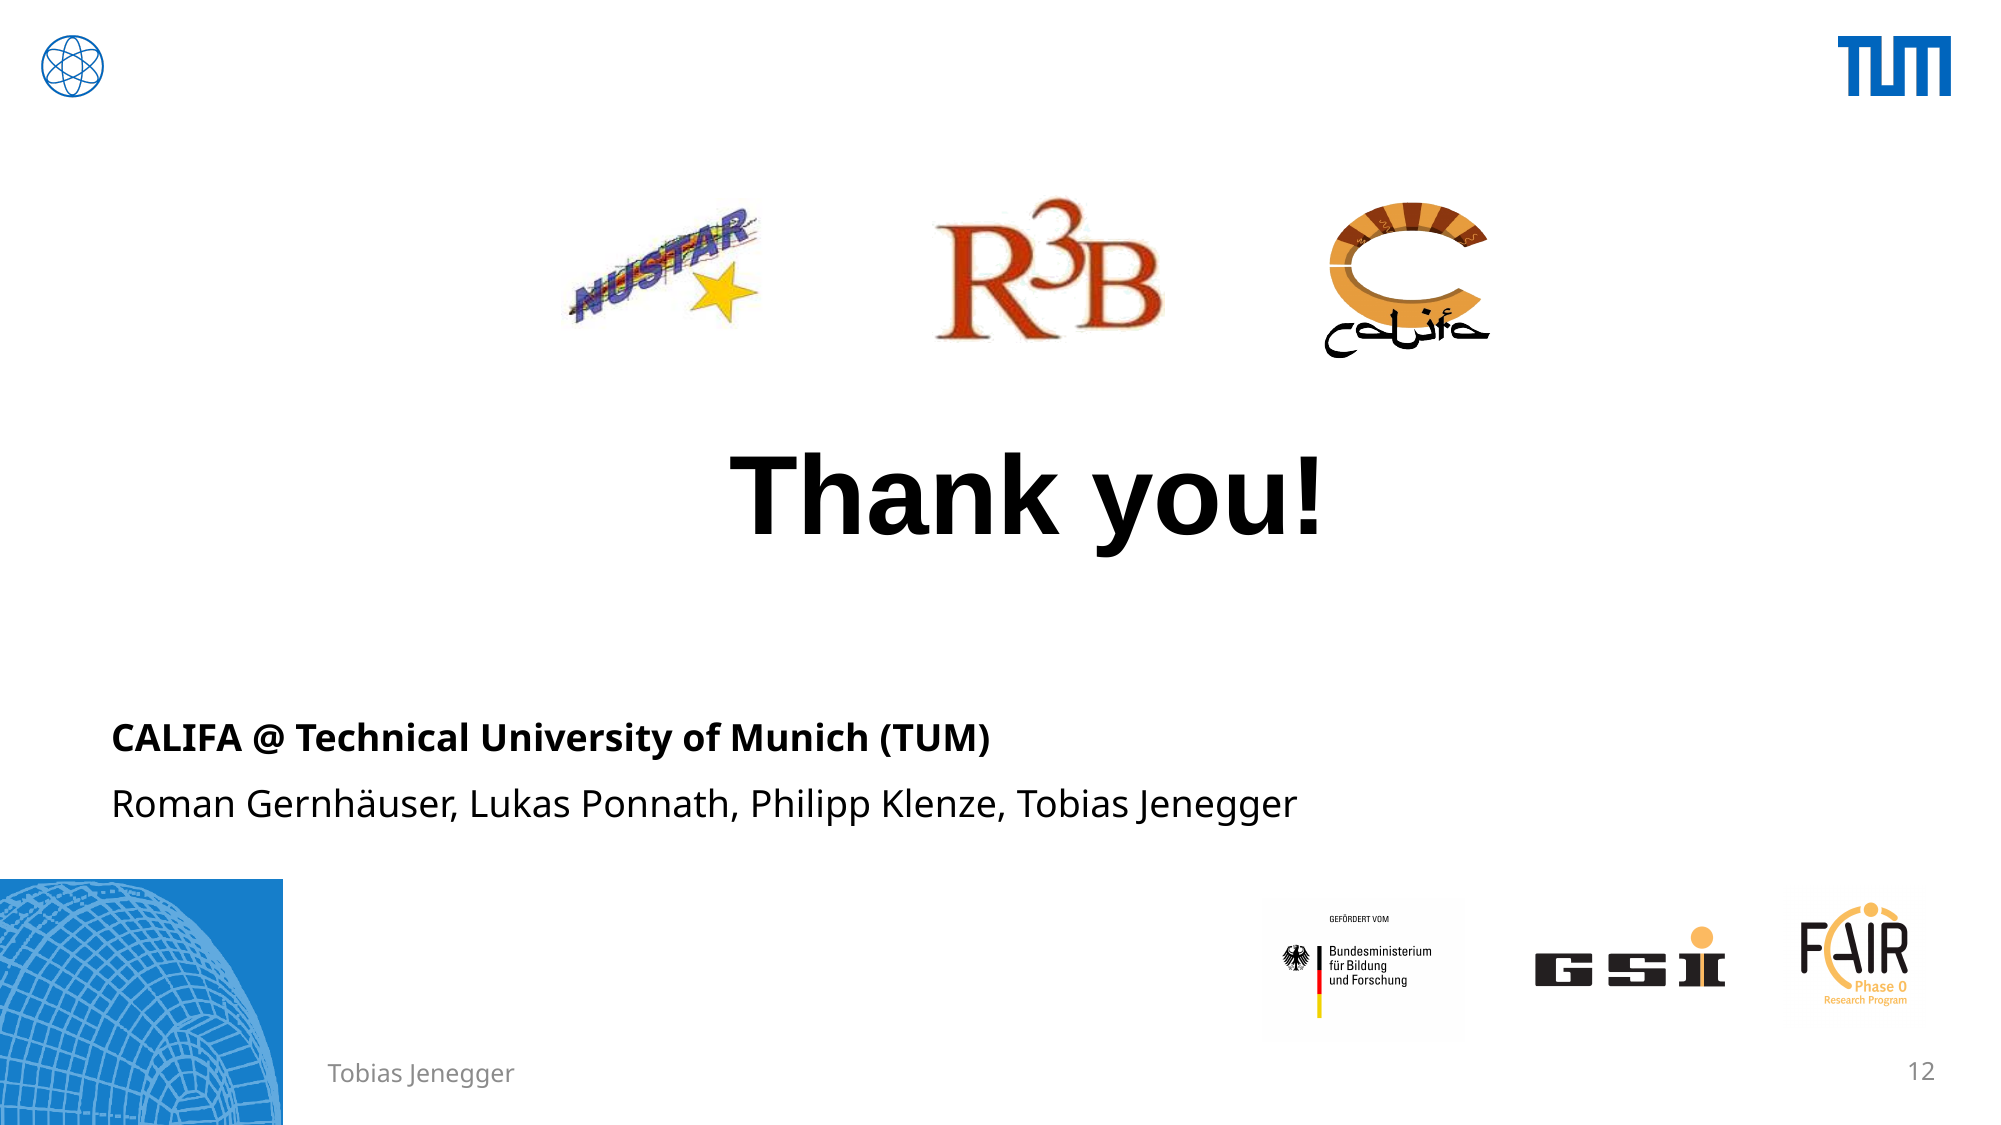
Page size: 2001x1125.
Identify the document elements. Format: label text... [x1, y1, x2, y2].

picture [36, 30, 108, 101]
slide_number Tobias Jenegger [312, 1042, 588, 1103]
picture [1322, 198, 1495, 362]
picture [1489, 915, 1772, 1009]
slide_number <number> [1500, 1042, 1951, 1103]
list CALIFA @ Technical University of Munich (TUM) Roman Gernhäuser, Lukas Ponnath, Philipp Klenze, Tobias Jenegger [96, 113, 1910, 990]
text_box Thank you! [714, 425, 1412, 566]
picture [0, 879, 283, 1125]
picture [1838, 36, 1951, 96]
picture [932, 194, 1165, 343]
picture [561, 198, 775, 350]
picture [1783, 885, 1926, 1028]
picture [1262, 898, 1465, 1042]
